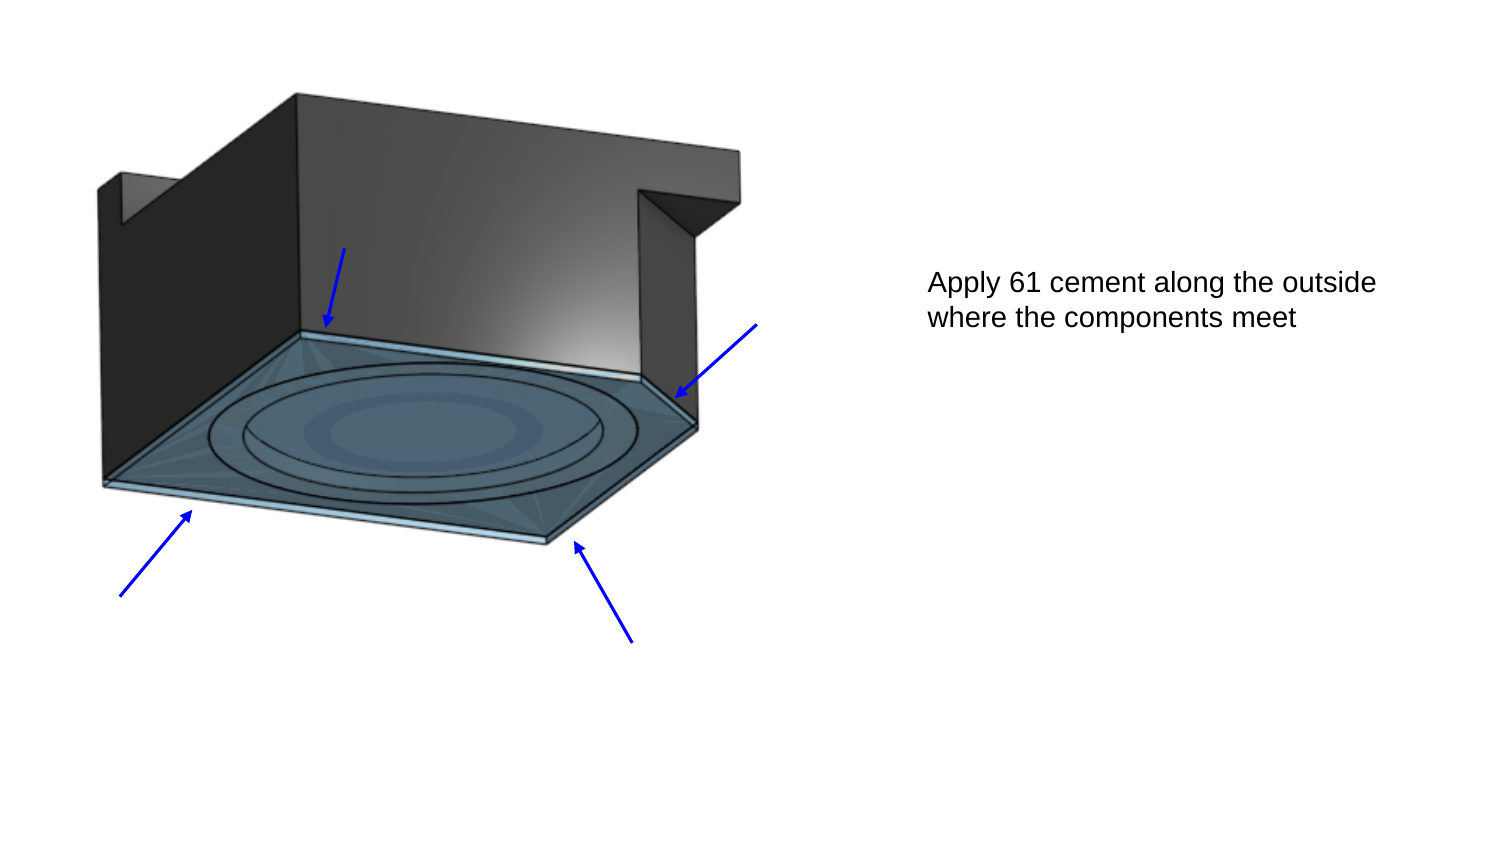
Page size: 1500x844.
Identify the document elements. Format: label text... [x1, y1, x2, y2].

text_box Apply 61 cement along the outside where the components meet [912, 248, 1402, 349]
picture [24, 24, 810, 629]
